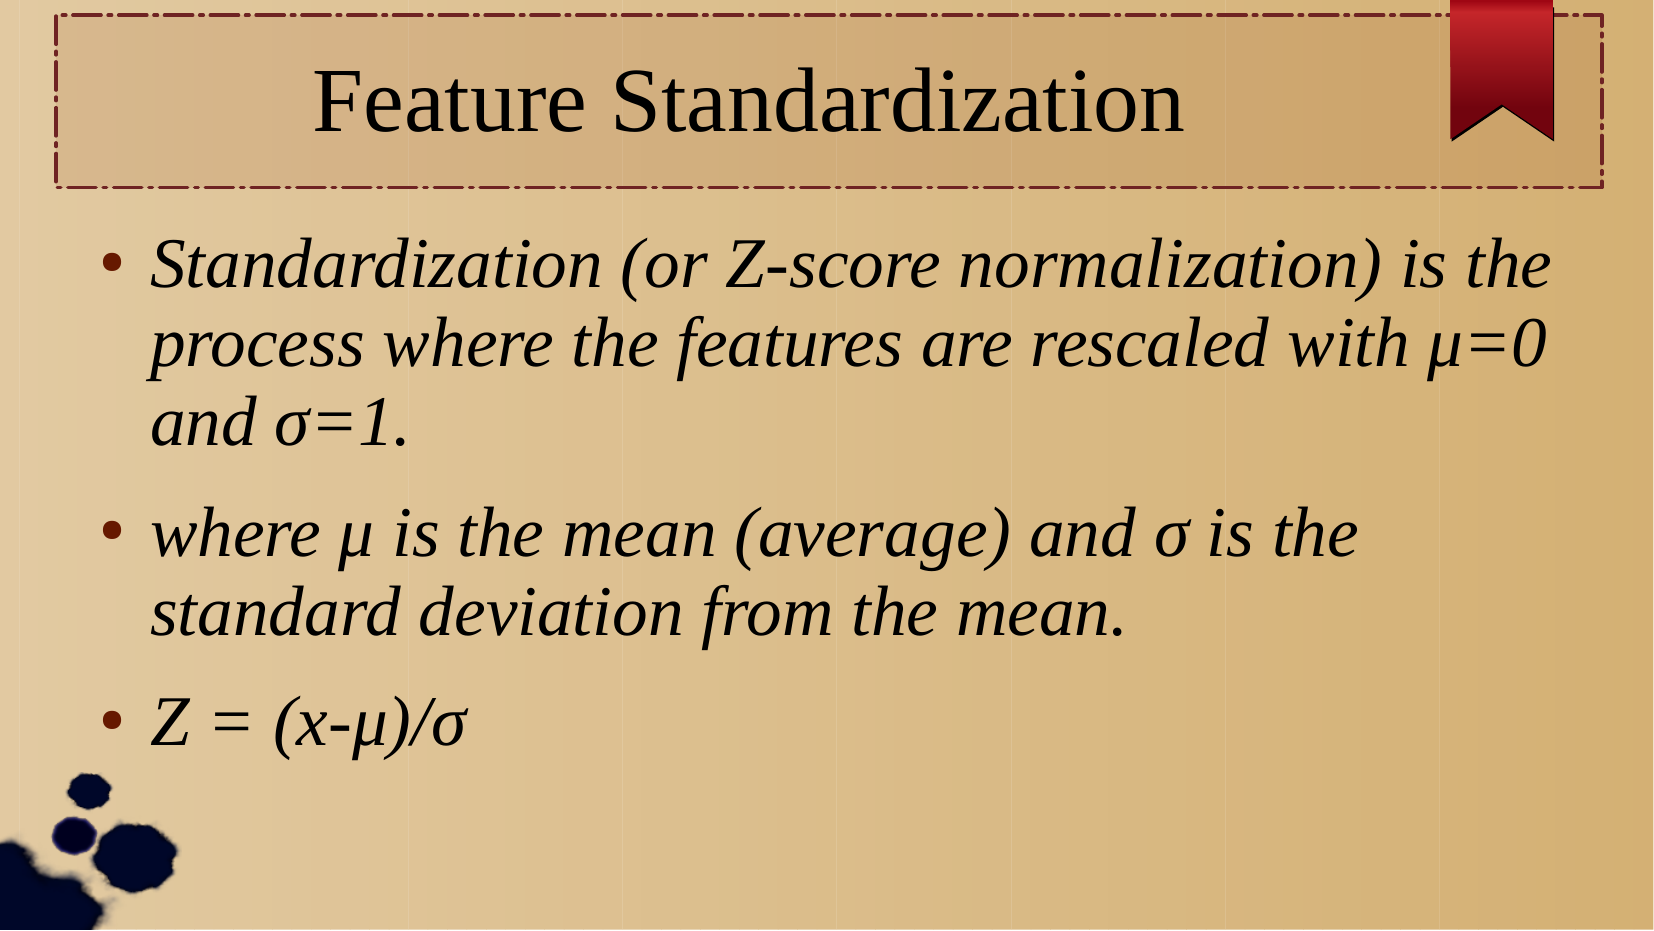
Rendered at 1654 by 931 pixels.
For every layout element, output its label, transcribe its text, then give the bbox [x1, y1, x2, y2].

title Feature Standardization [59, 11, 1441, 189]
list Standardization (or Z-score normalization) is the process where the features are rescaled with μ=0 and σ=1. where μ is the mean (average) and σ is the standard deviation from the mean. Z = (x-μ)/σ [82, 224, 1571, 764]
